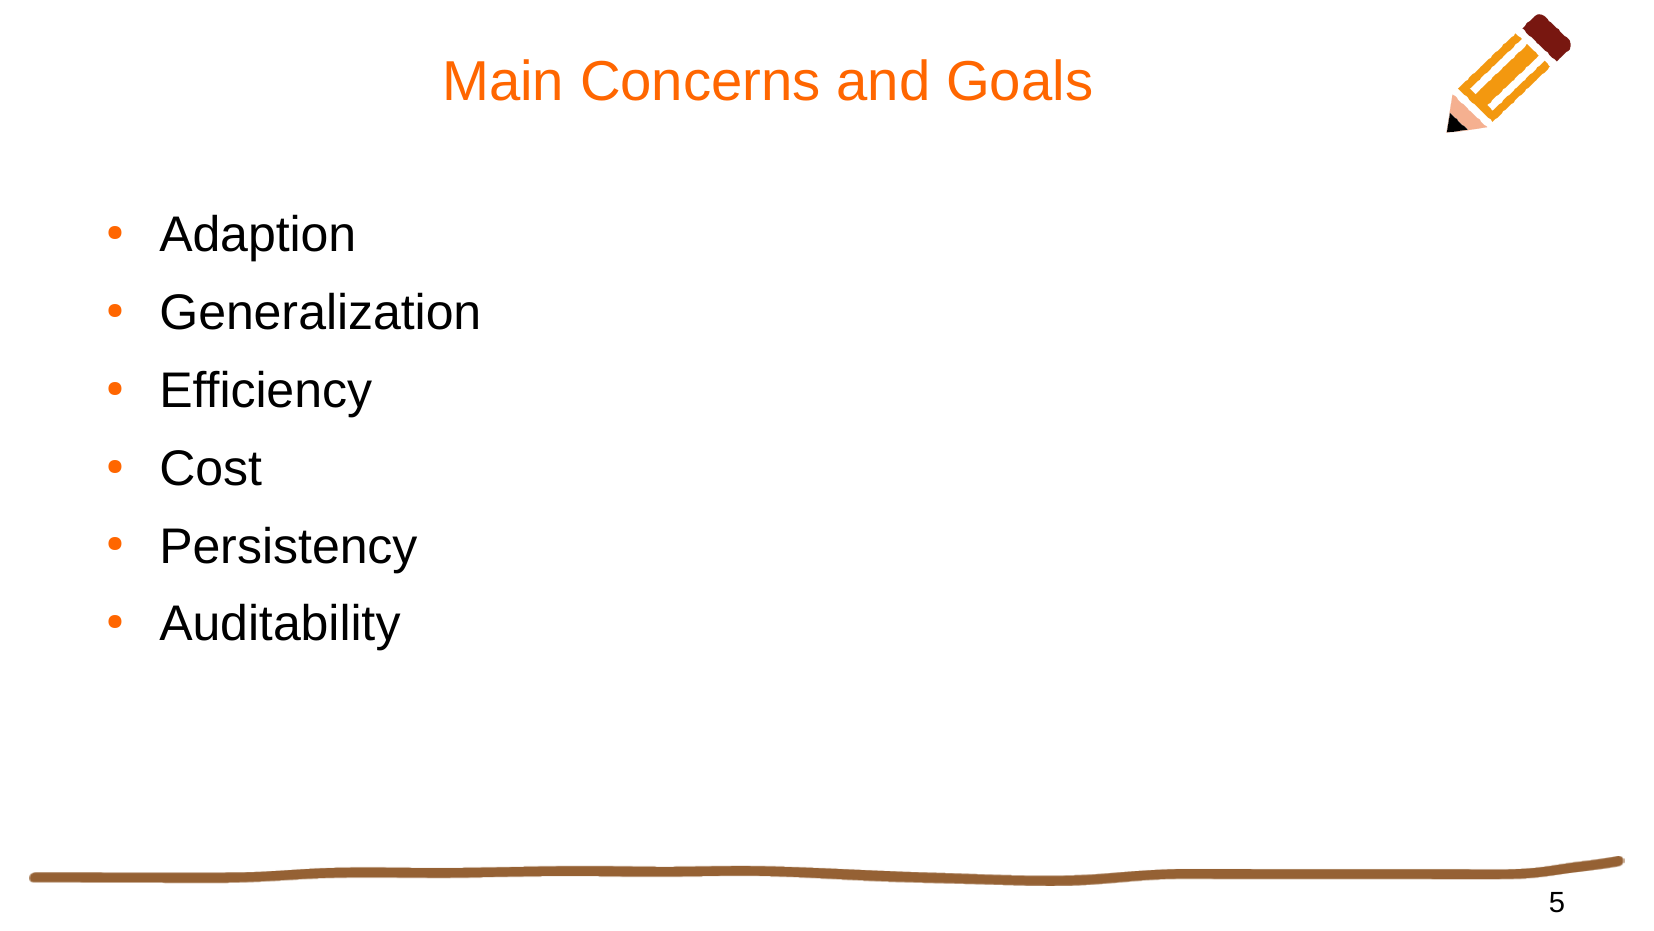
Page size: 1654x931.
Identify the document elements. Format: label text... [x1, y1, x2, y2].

list Adaption Generalization Efficiency Cost Persistency Auditability [88, 206, 809, 652]
title Main Concerns and Goals [88, 29, 1447, 133]
picture [29, 856, 1625, 886]
picture [1446, 14, 1571, 133]
